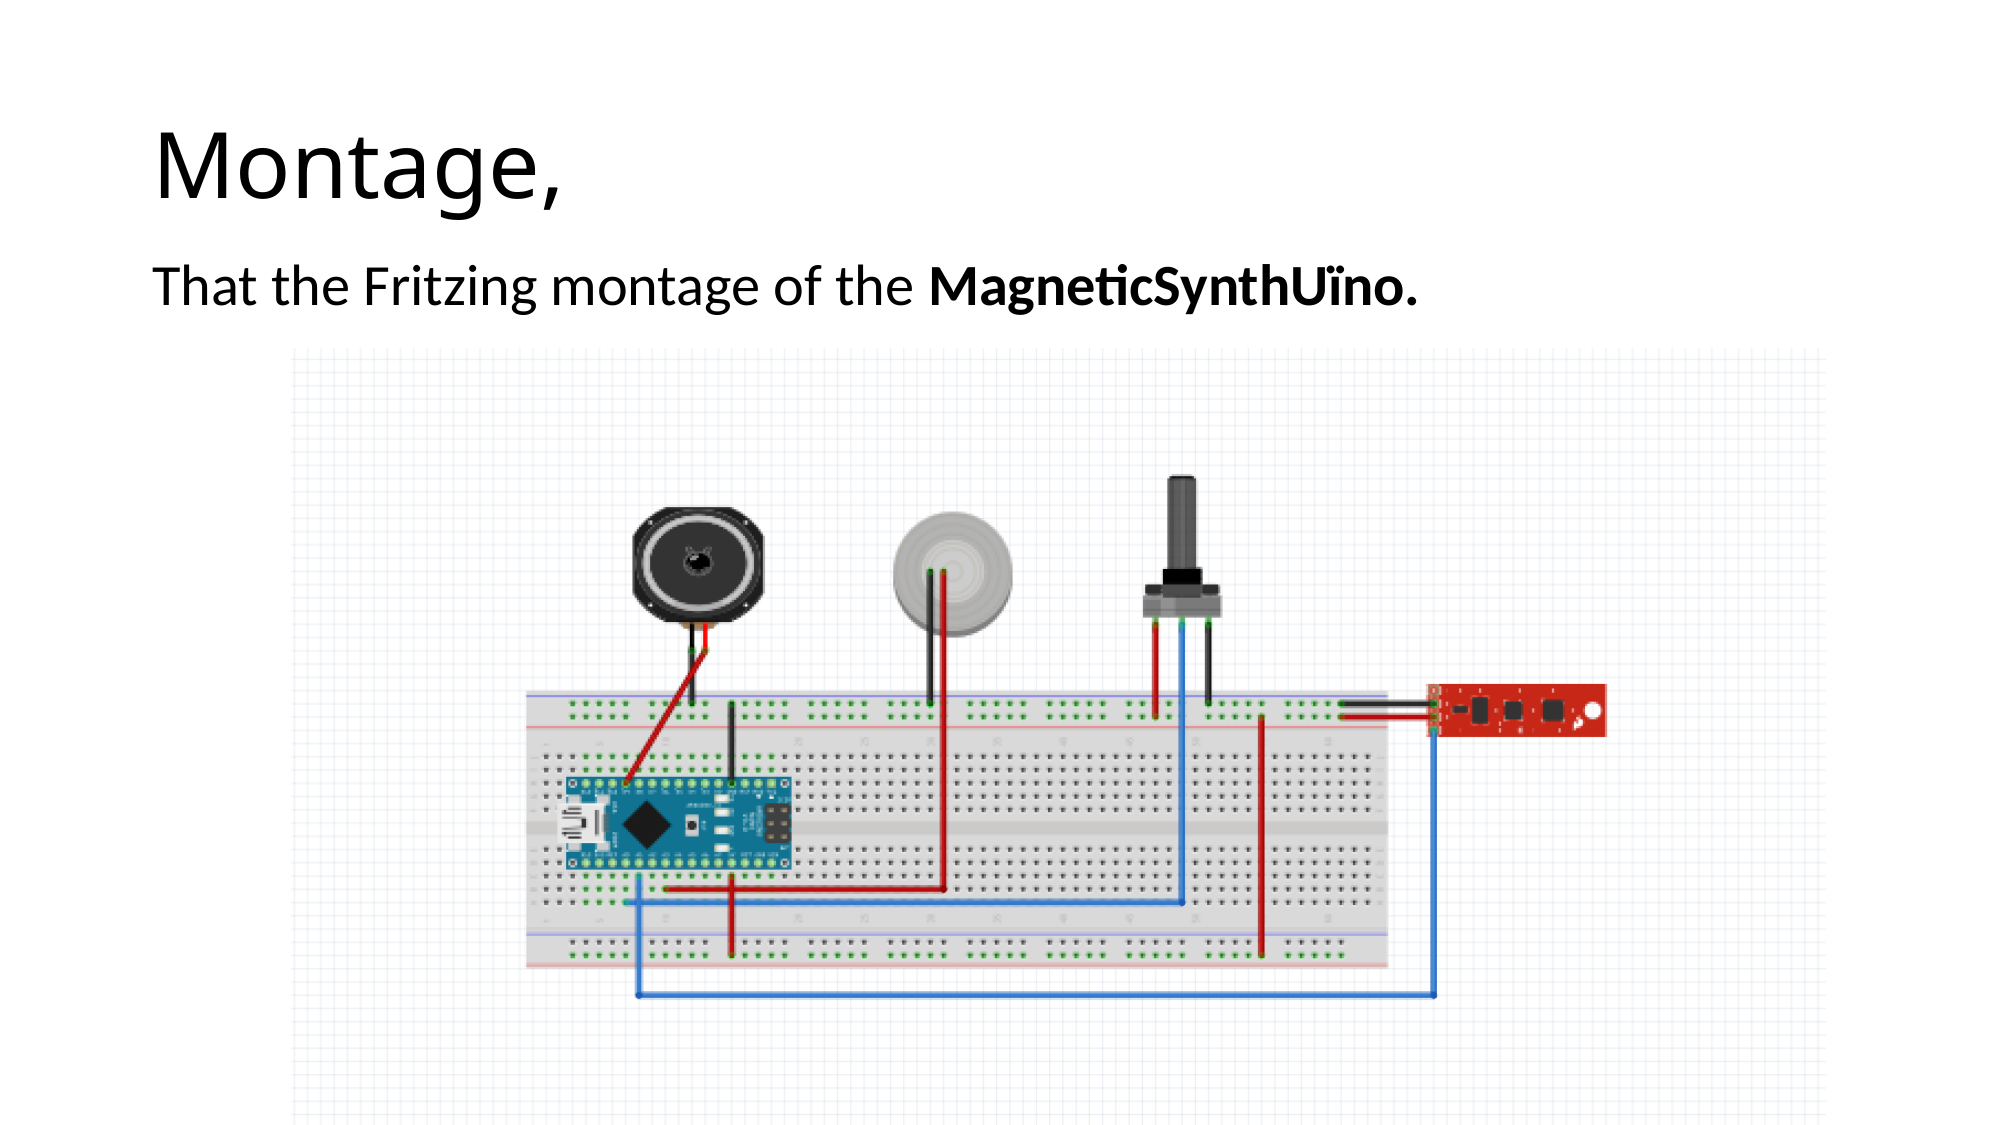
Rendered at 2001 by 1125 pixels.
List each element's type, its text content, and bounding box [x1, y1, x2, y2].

list That the Fritzing montage of the MagneticSynthUïno. [137, 248, 1863, 962]
title Montage, [137, 59, 1863, 248]
picture [291, 348, 1826, 1125]
